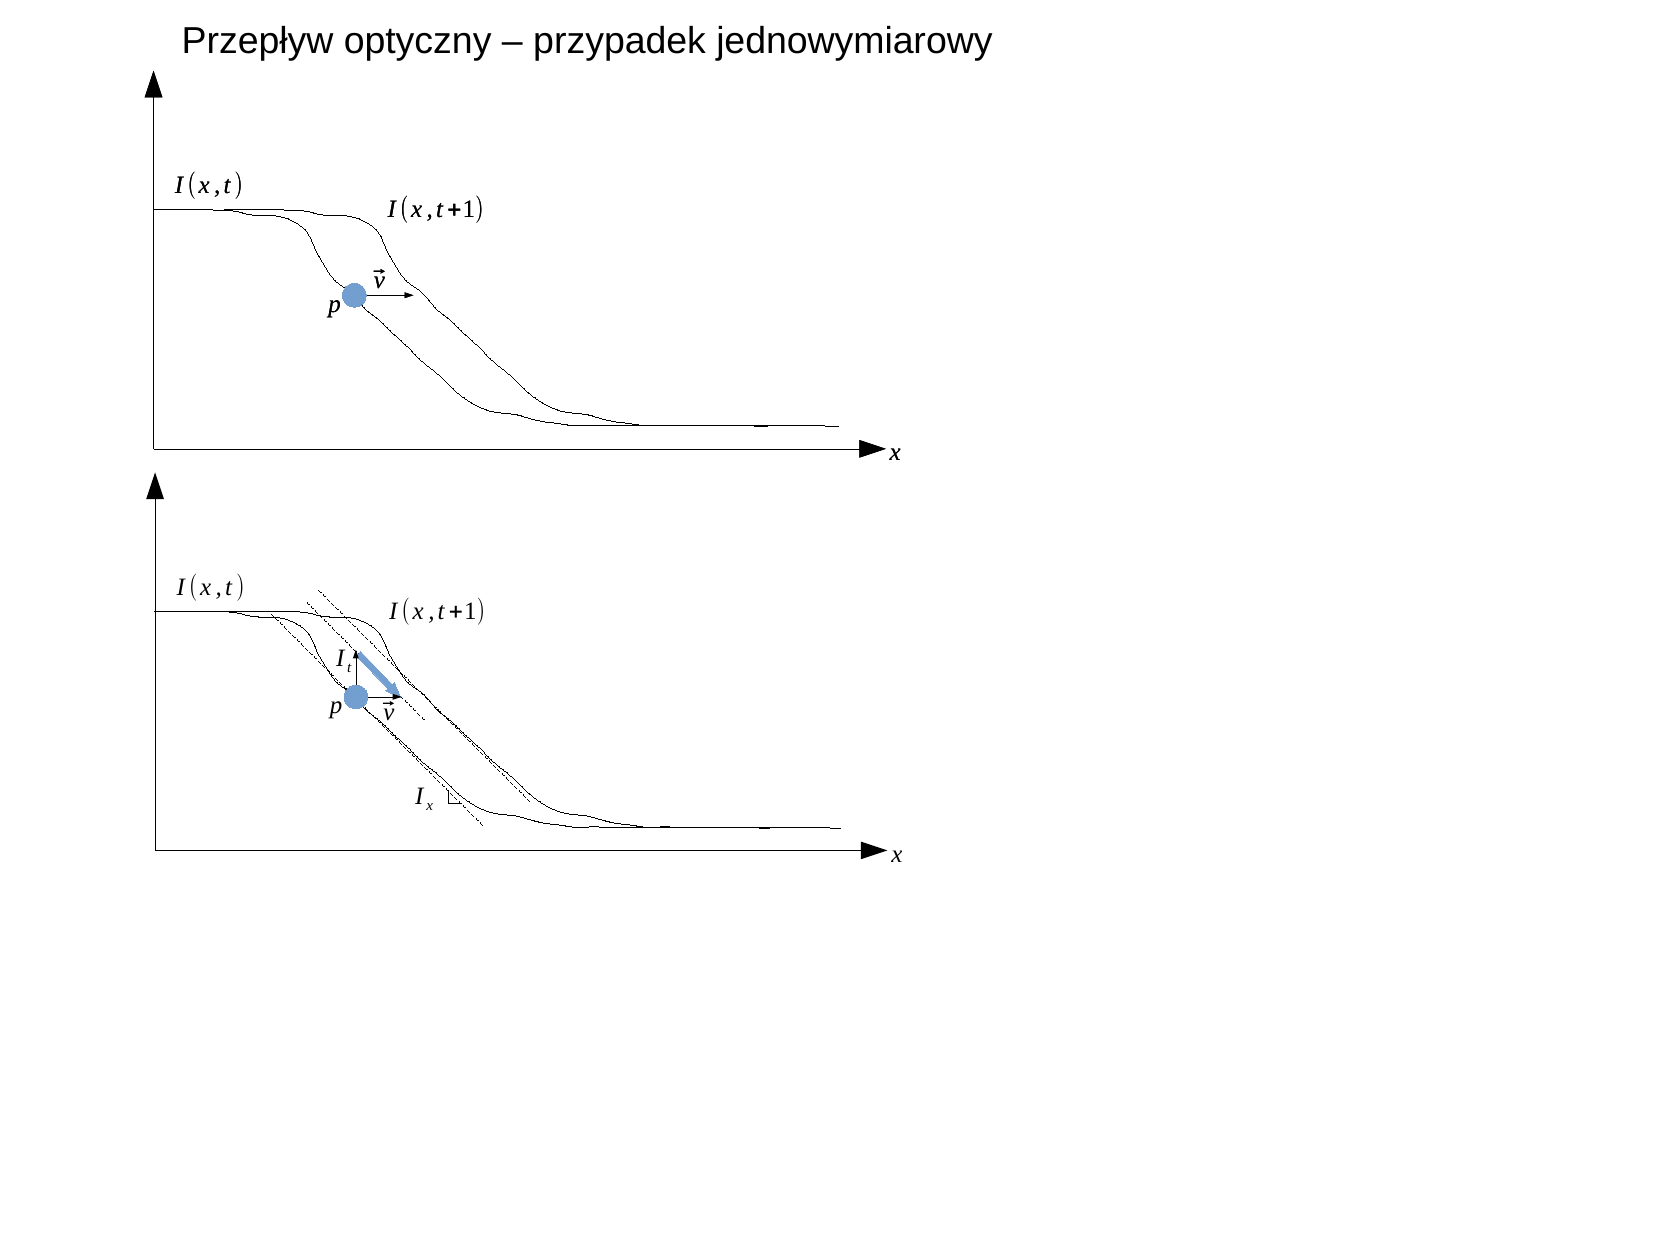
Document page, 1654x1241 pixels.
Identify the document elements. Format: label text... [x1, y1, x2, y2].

chart [168, 572, 250, 603]
chart [375, 696, 402, 727]
chart [881, 437, 908, 468]
chart [883, 838, 910, 869]
chart [167, 170, 249, 201]
chart [318, 288, 347, 319]
text_box [345, 283, 367, 308]
chart [320, 690, 349, 721]
chart [407, 780, 441, 815]
chart [381, 595, 492, 627]
chart [328, 643, 358, 678]
text_box [358, 651, 401, 696]
text_box Przepływ optyczny – przypadek jednowymiarowy [166, 11, 863, 74]
chart [366, 265, 393, 296]
text_box [344, 685, 368, 709]
chart [379, 194, 491, 225]
